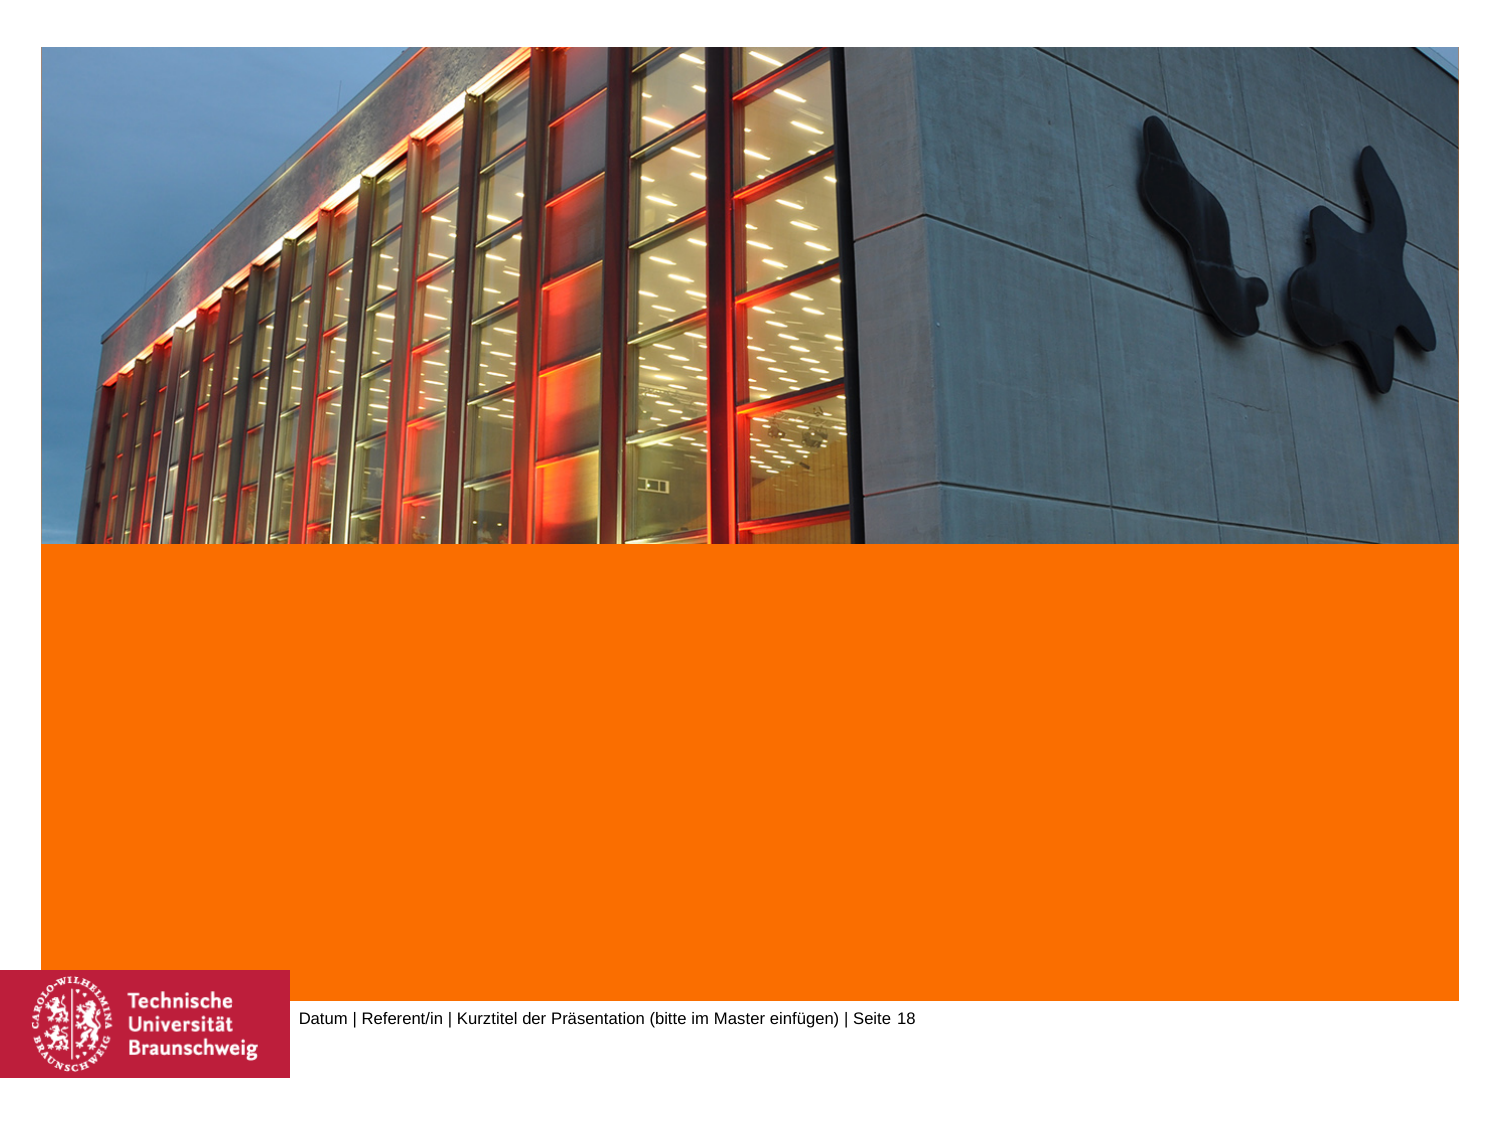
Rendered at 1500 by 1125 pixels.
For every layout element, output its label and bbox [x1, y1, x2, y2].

picture [41, 47, 1459, 544]
